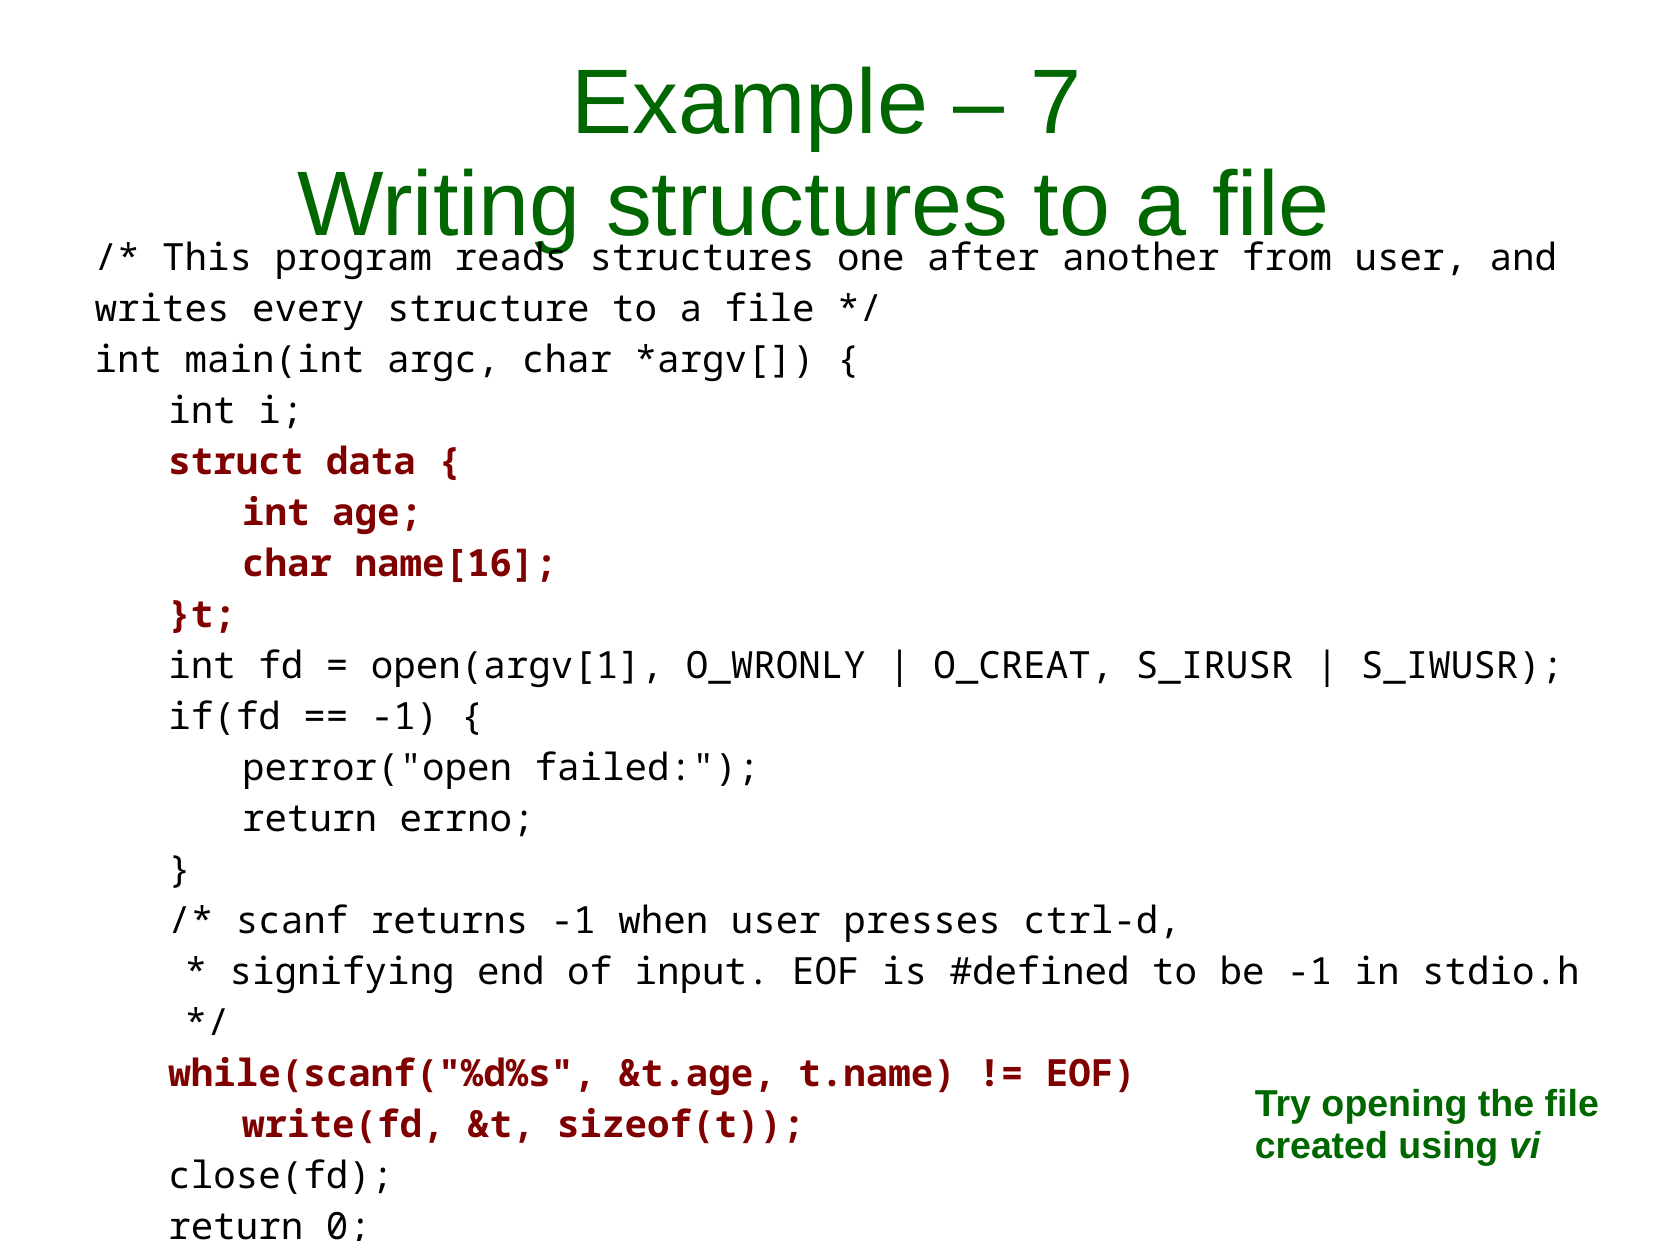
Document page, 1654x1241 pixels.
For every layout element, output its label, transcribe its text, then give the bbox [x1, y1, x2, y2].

title Example – 7 Writing structures to a file [82, 49, 1571, 257]
subtitle /* This program reads structures one after another from user, and writes every structure to a file */ int main(int argc, char *argv[]) { int i; struct data { int age; char name[16]; }t; int fd = open(argv[1], O_WRONLY | O_CREAT, S_IRUSR | S_IWUSR); if(fd == -1) { perror("open failed:"); return errno; } /* scanf returns -1 when user presses ctrl-d, * signifying end of input. EOF is #defined to be -1 in stdio.h */ while(scanf("%d%s", &t.age, t.name) != EOF) write(fd, &t, sizeof(t)); close(fd); return 0; } [94, 252, 1583, 1223]
text_box Try opening the file created using vi [1240, 1074, 1654, 1174]
